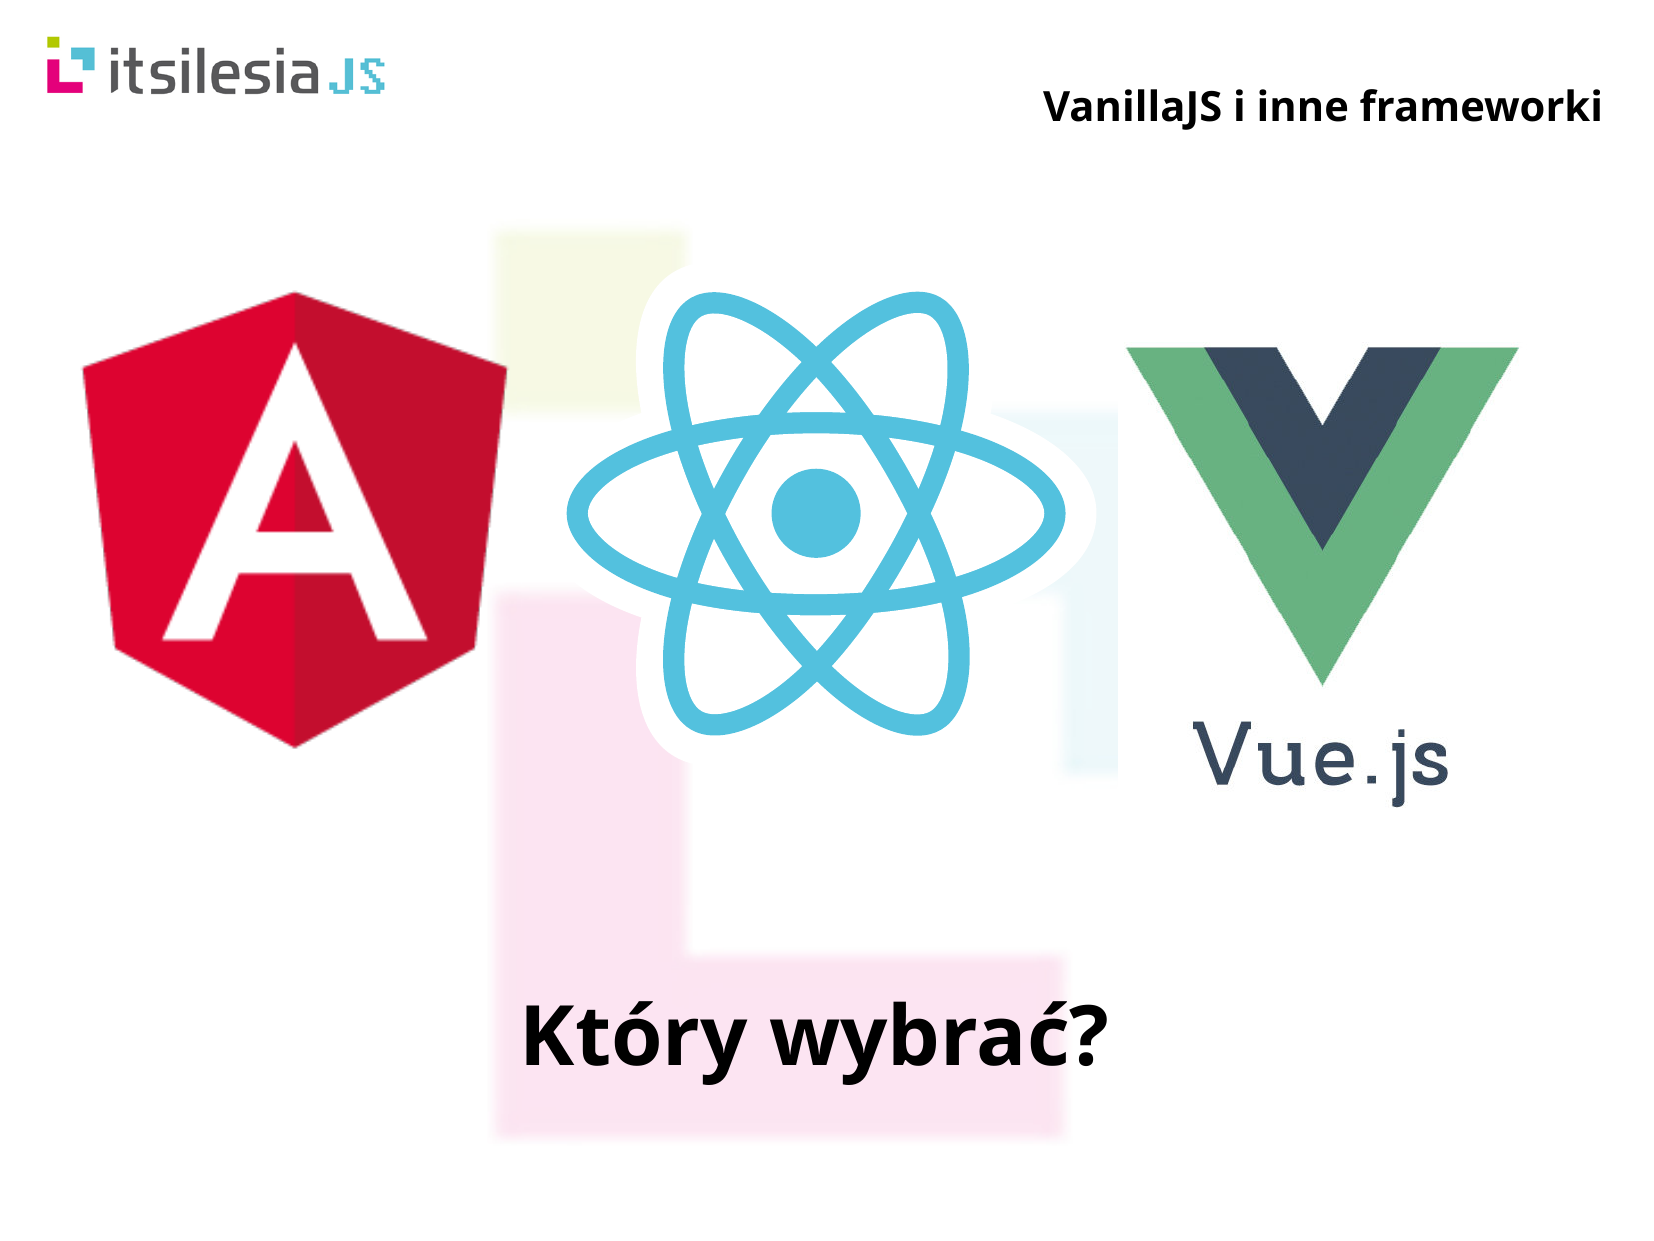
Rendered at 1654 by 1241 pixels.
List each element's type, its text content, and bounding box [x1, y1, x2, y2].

picture [0, 0, 1654, 1241]
text_box Który wybrać? [94, 912, 1536, 1028]
text_box VanillaJS i inne frameworki [177, 41, 1619, 136]
